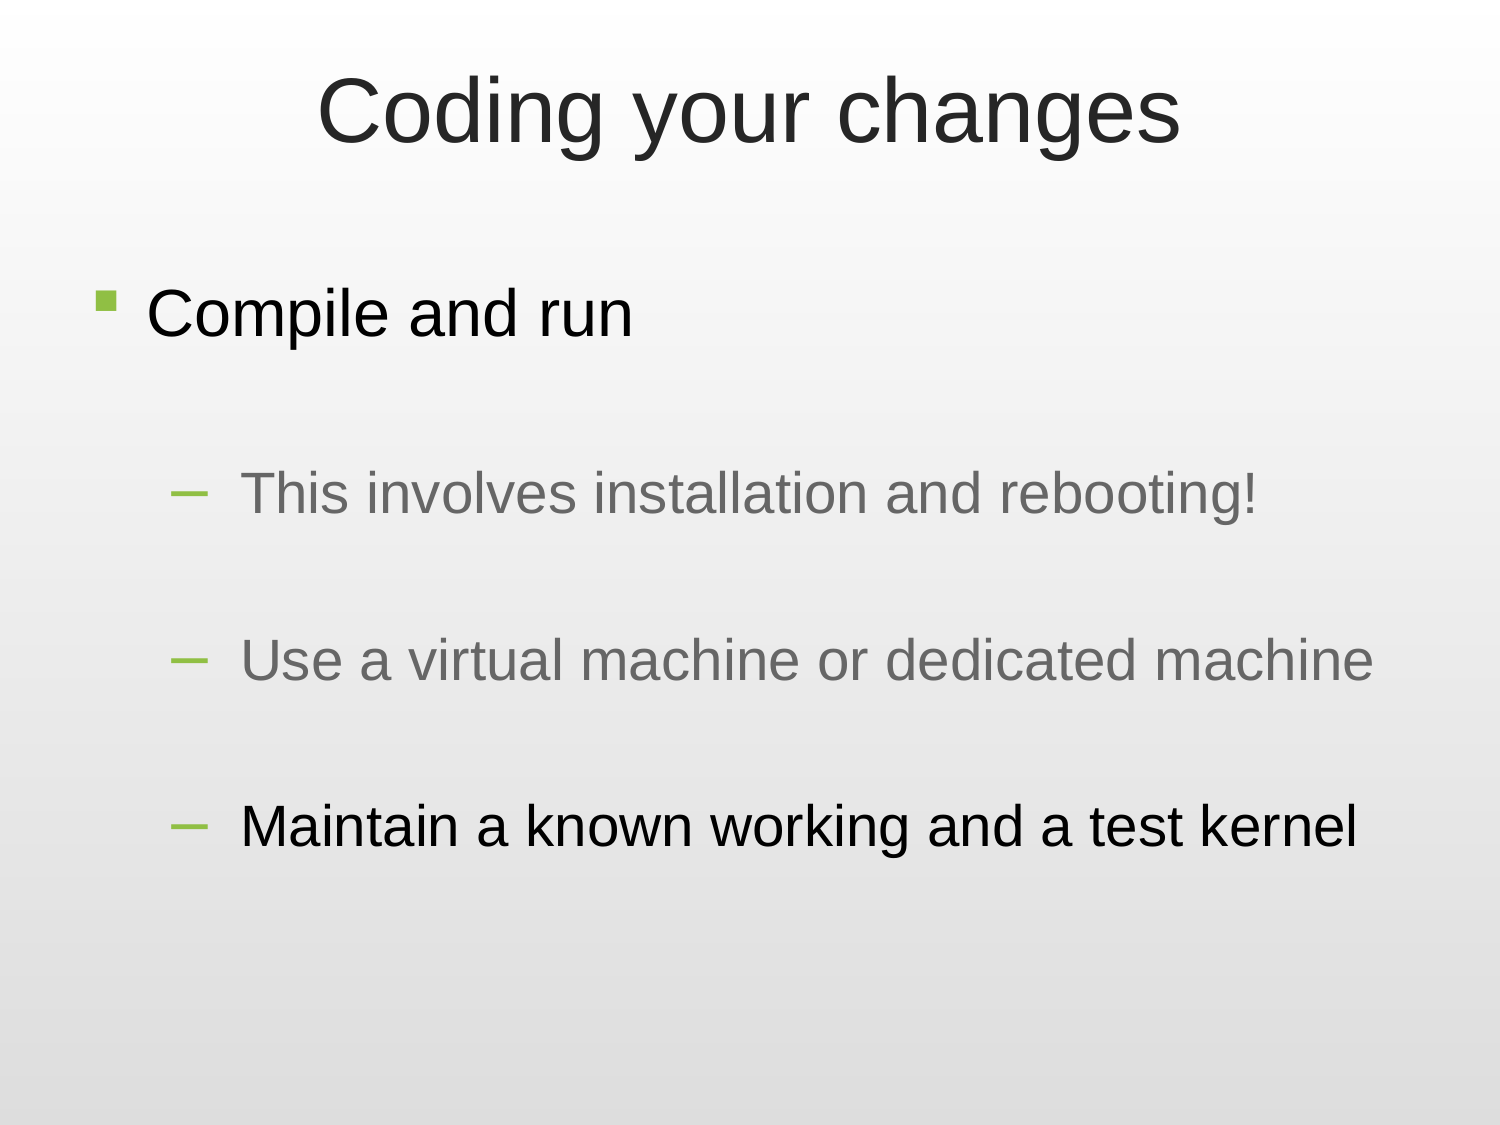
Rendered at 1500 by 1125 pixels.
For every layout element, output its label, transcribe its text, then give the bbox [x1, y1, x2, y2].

list Compile and run This involves installation and rebooting! Use a virtual machine or dedicated machine Maintain a known working and a test kernel [75, 262, 1425, 1005]
title Coding your changes [75, 19, 1425, 191]
